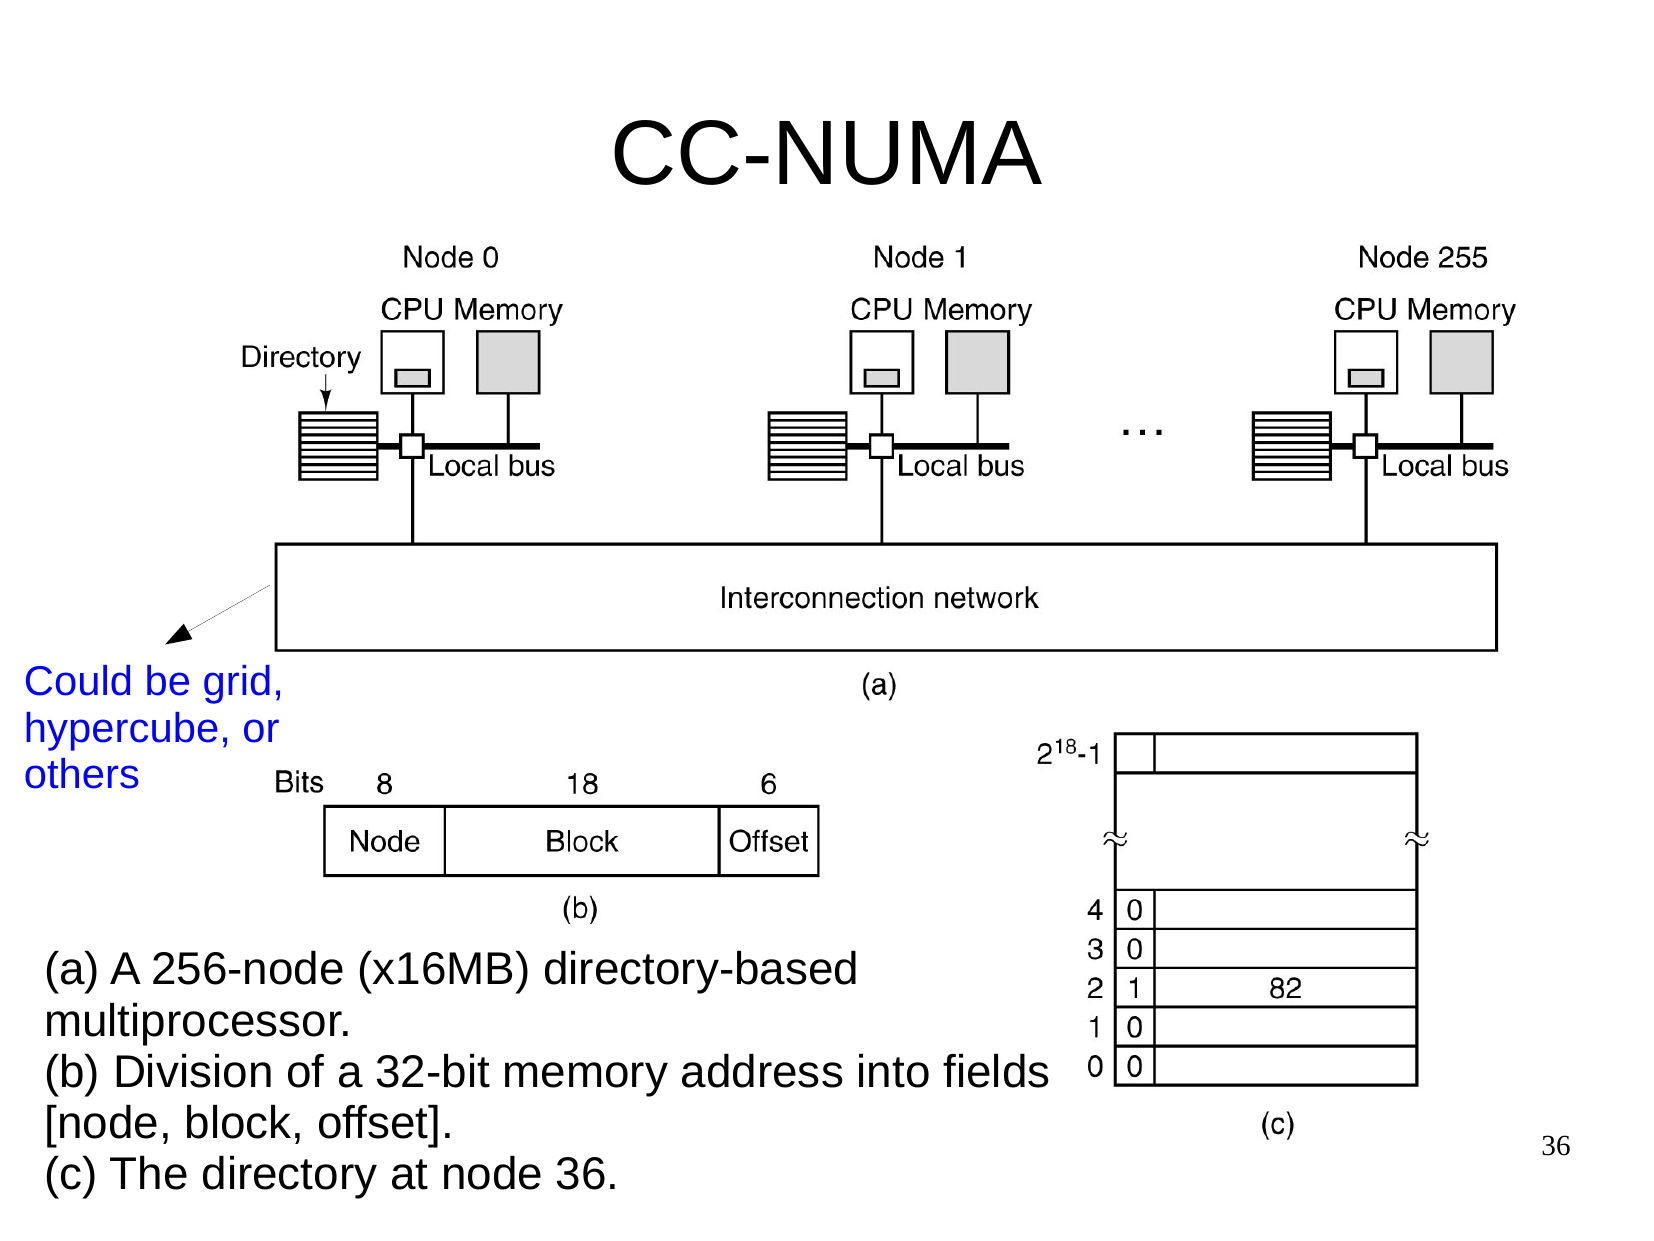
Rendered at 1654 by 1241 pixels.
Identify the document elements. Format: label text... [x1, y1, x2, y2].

title CC-NUMA [82, 49, 1571, 257]
picture [240, 239, 1516, 1141]
text_box Could be grid, hypercube, or others [9, 650, 355, 831]
text_box (a) A 256-node (x16MB) directory-based multiprocessor. (b) Division of a 32-bit memory address into fields [node, block, offset]. (c) The directory at node 36. [29, 935, 1152, 1208]
